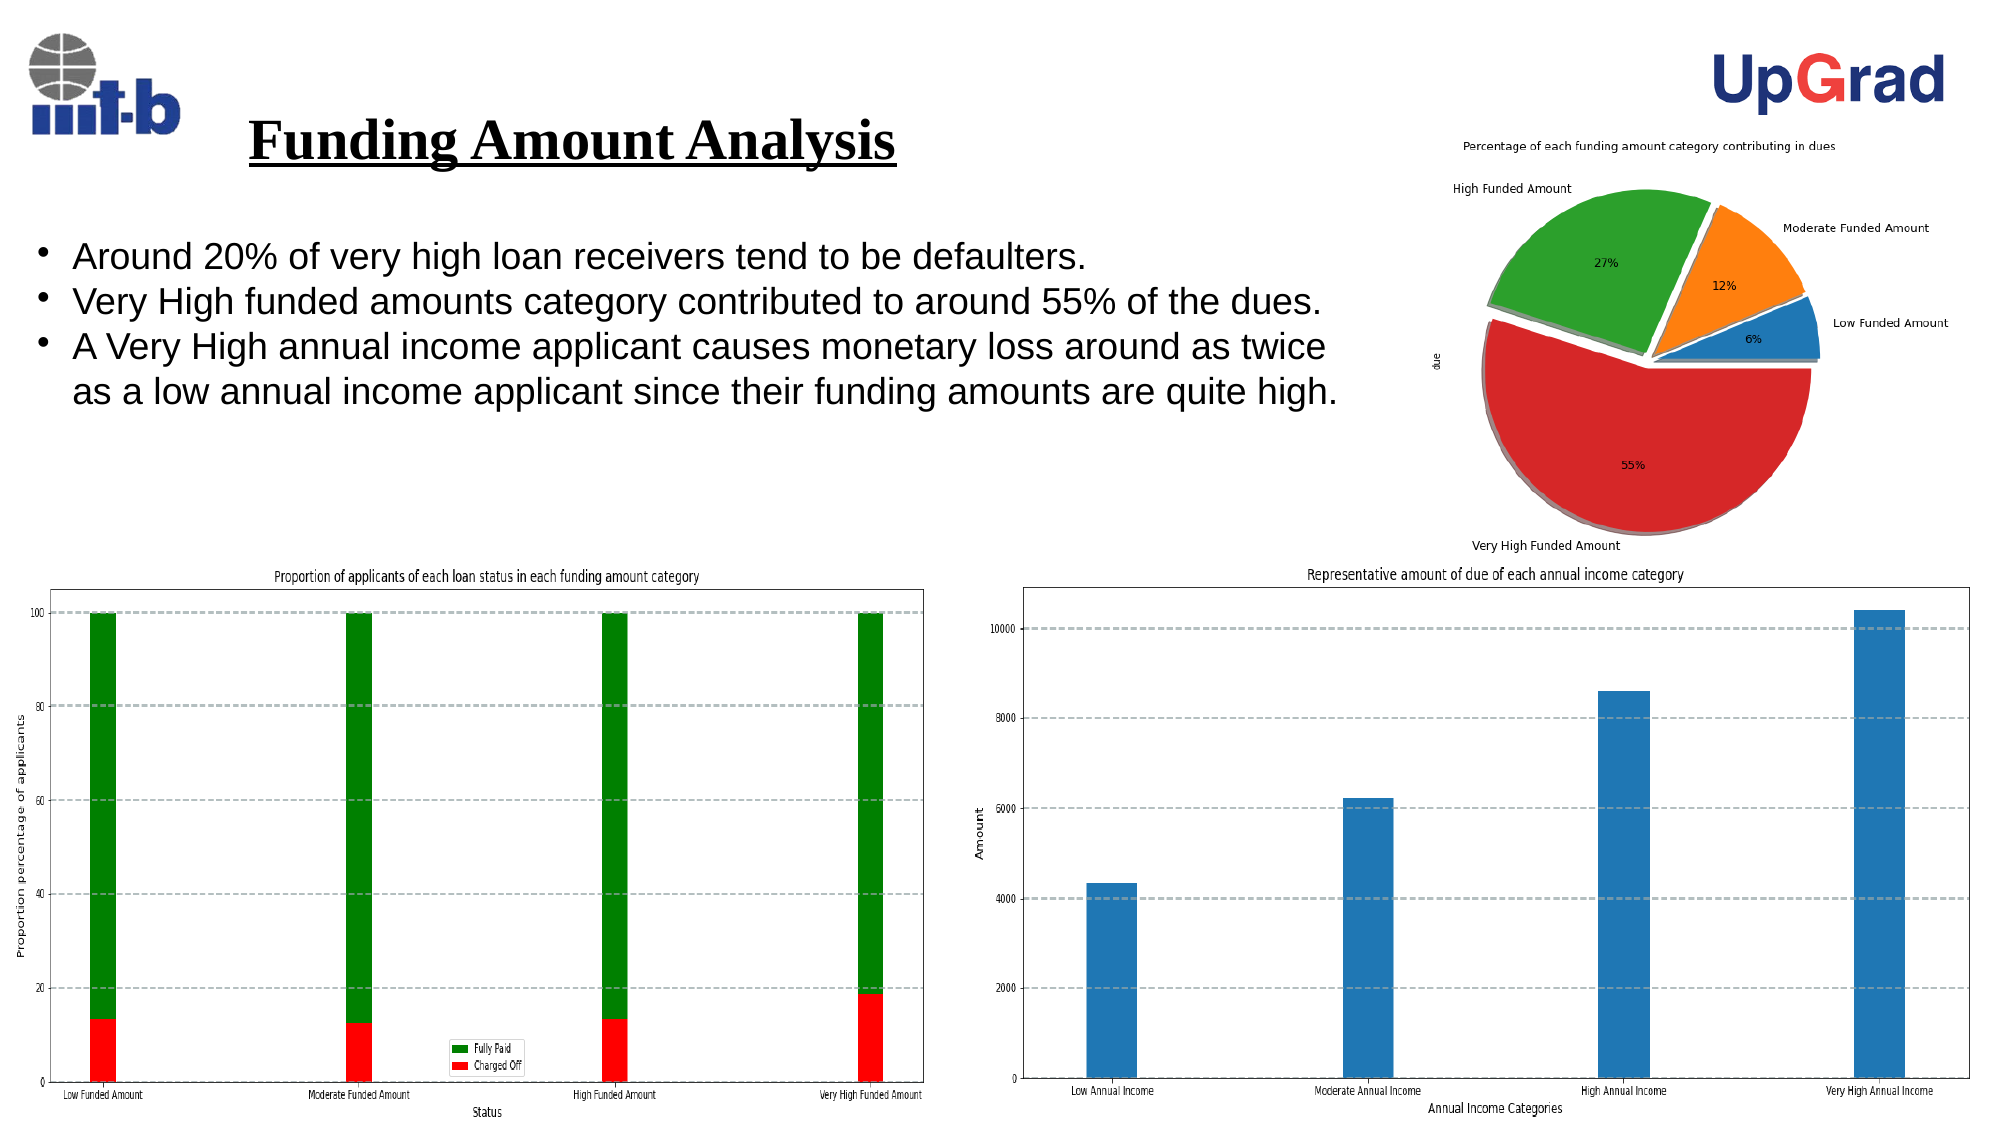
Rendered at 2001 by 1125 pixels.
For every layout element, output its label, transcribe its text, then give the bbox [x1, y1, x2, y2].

picture [11, 562, 928, 1125]
text_box Around 20% of very high loan receivers tend to be defaulters. Very High funded amounts category contributed to around 55% of the dues. A Very High annual income applicant causes monetary loss around as twice as a low annual income applicant since their funding amounts are quite high. [22, 224, 1388, 487]
picture [969, 134, 1974, 1125]
picture [0, 29, 207, 162]
picture [1714, 53, 1950, 115]
text_box Funding Amount Analysis [192, 63, 1719, 203]
